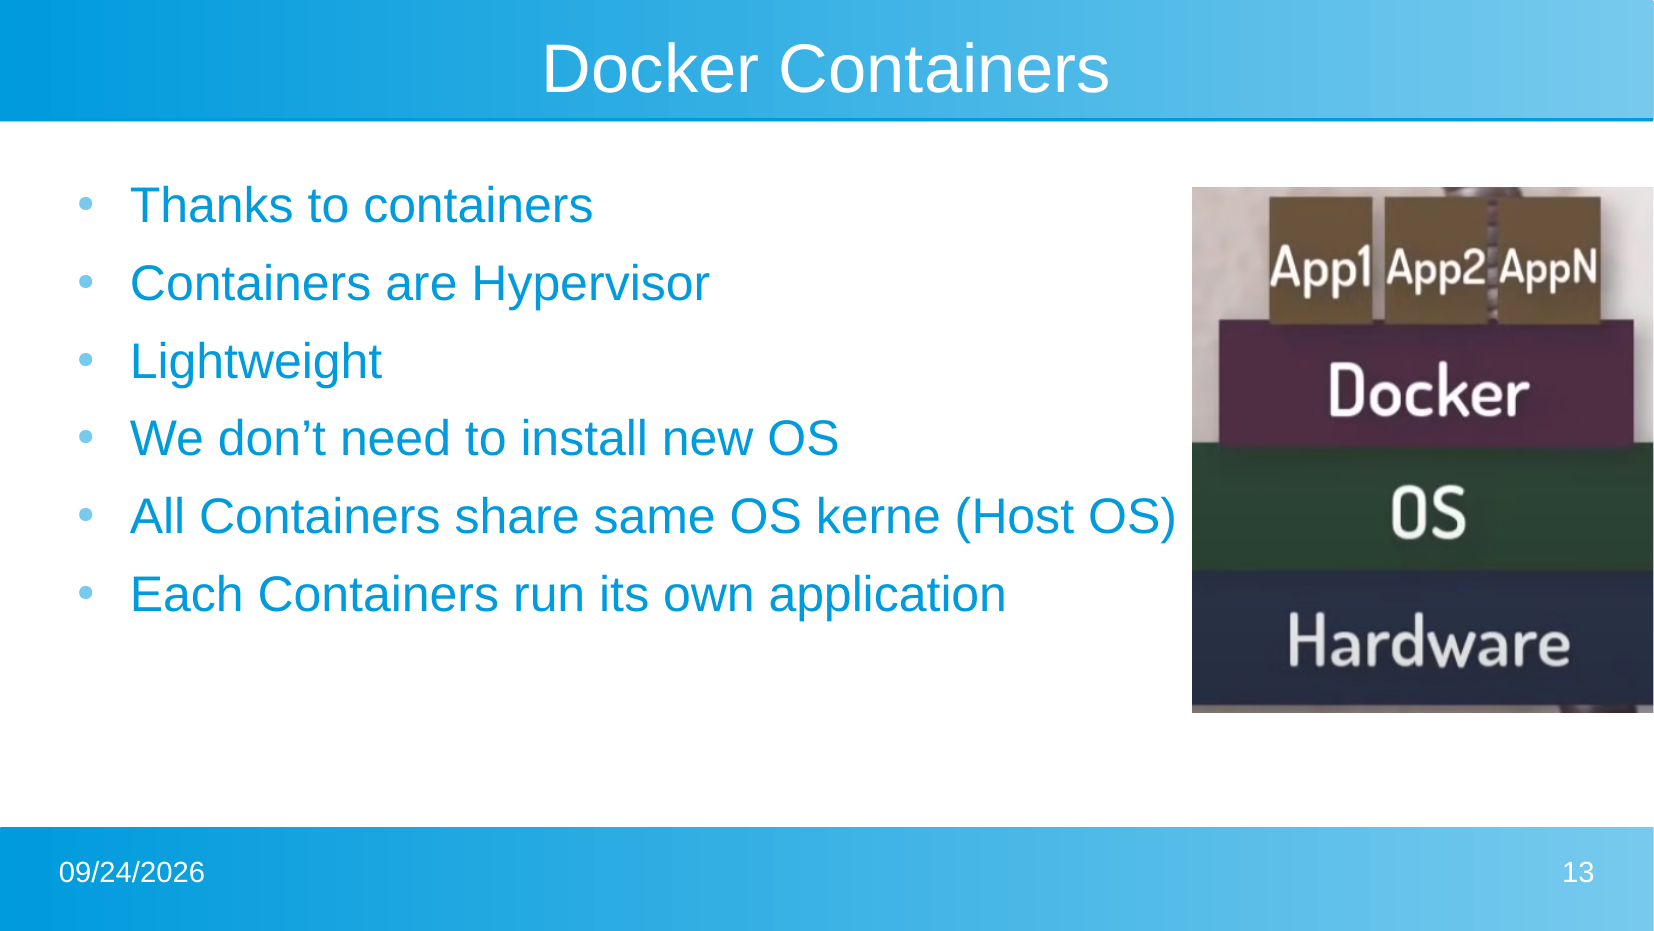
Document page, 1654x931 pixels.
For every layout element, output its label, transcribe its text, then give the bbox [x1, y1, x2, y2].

list Thanks to containers Containers are Hypervisor Lightweight We don’t need to install new OS All Containers share same OS kerne (Host OS) Each Containers run its own application [59, 177, 1595, 768]
picture [1192, 187, 1654, 713]
title Docker Containers [59, 29, 1595, 108]
